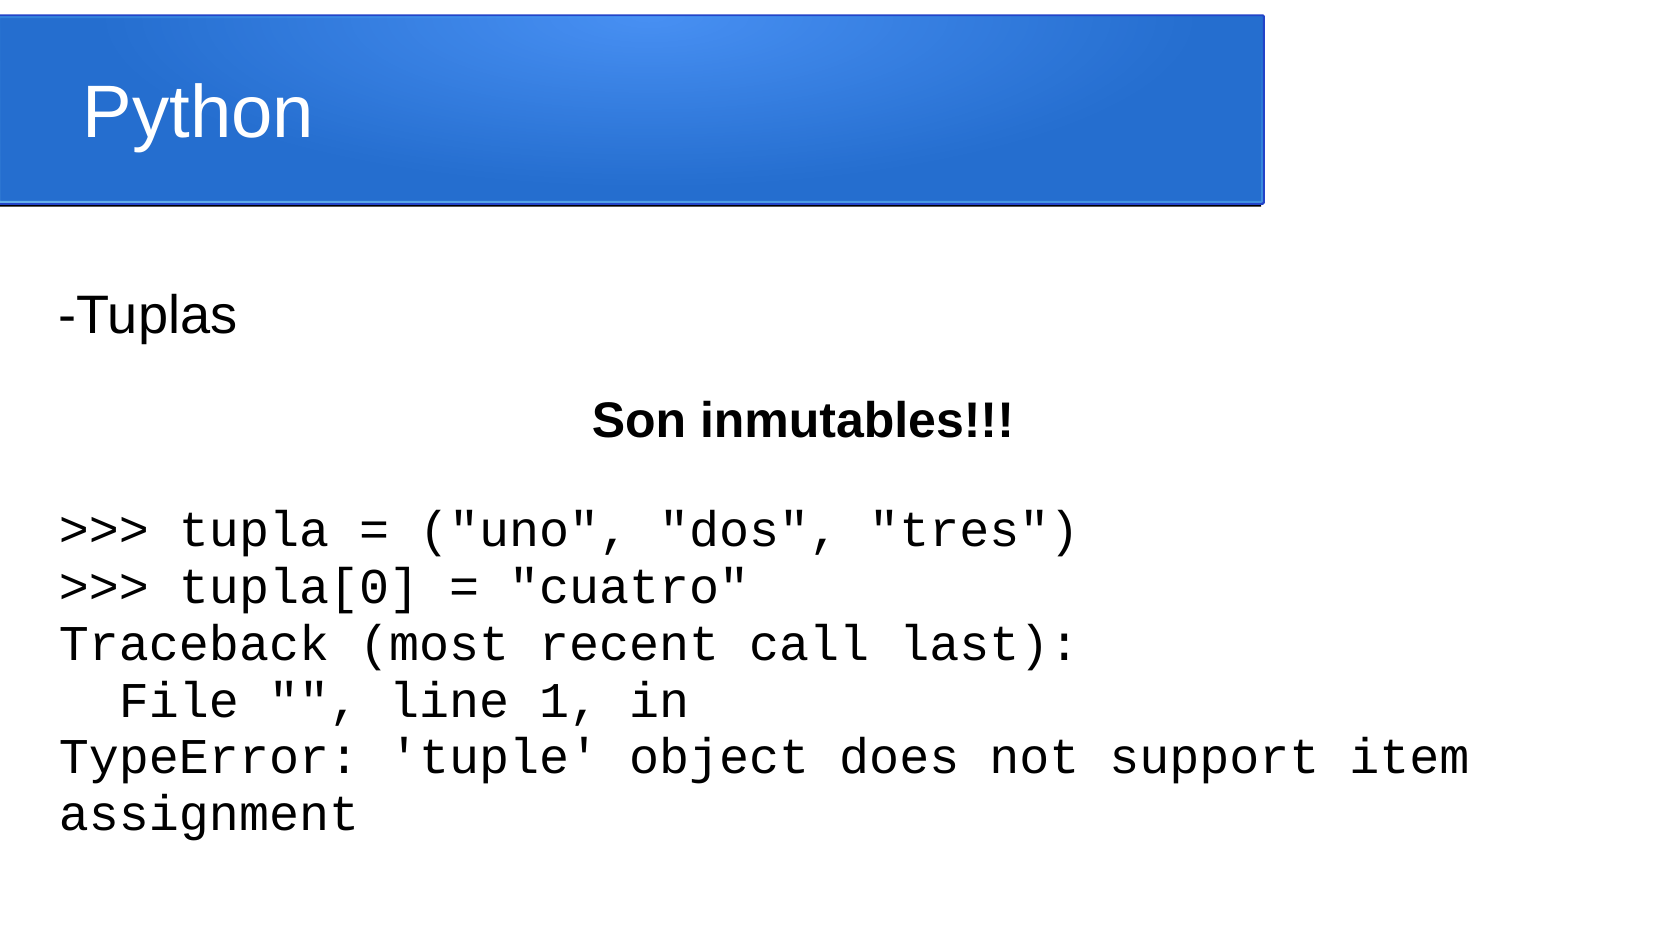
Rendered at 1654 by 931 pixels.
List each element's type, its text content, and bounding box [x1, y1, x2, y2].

subtitle -Tuplas Son inmutables!!! >>> tupla = ("uno", "dos", "tres") >>> tupla[0] = "cuatro" Traceback (most recent call last): File "", line 1, in TypeError: 'tuple' object does not support item assignment [59, 264, 1548, 867]
title Python [82, 35, 1235, 189]
